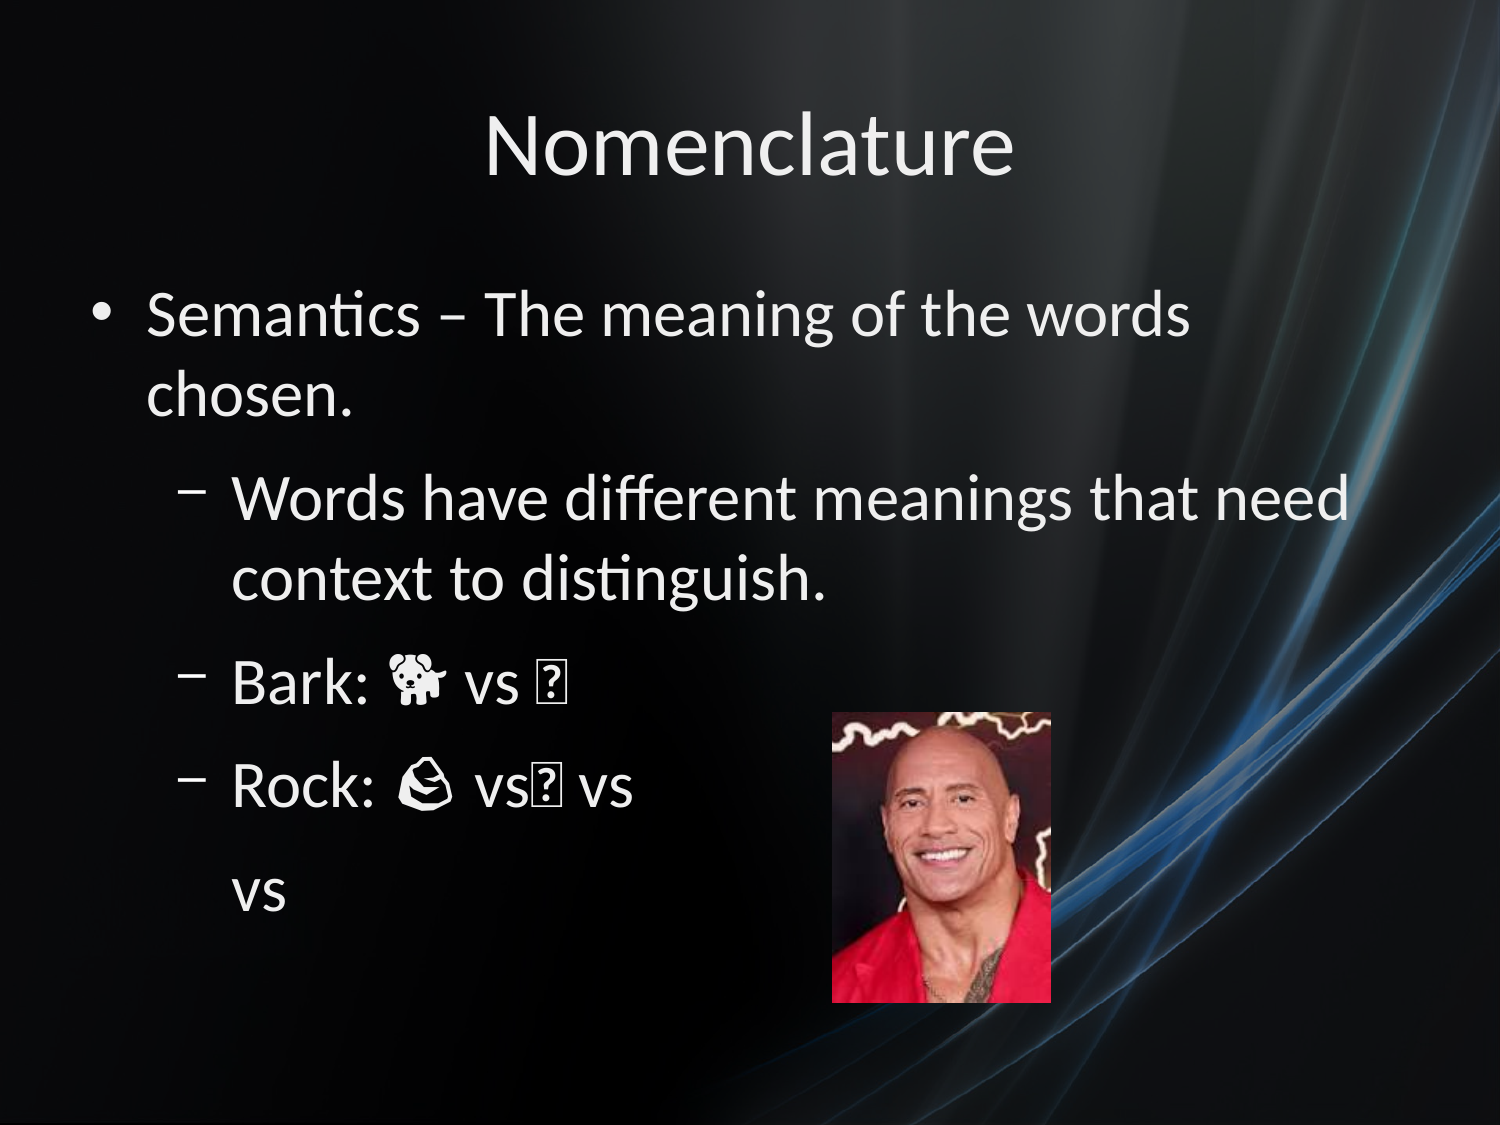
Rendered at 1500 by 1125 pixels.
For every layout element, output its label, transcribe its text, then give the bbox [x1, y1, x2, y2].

text_box [0, 0, 1500, 1125]
picture [832, 712, 1051, 1004]
title Nomenclature [75, 45, 1425, 233]
list Semantics – The meaning of the words chosen. Words have different meanings that need context to distinguish. Bark: 🐕 vs 🌲 Rock: 🪨 vs💍 vs vs 🎸🧑‍🎤 [75, 262, 1425, 1005]
